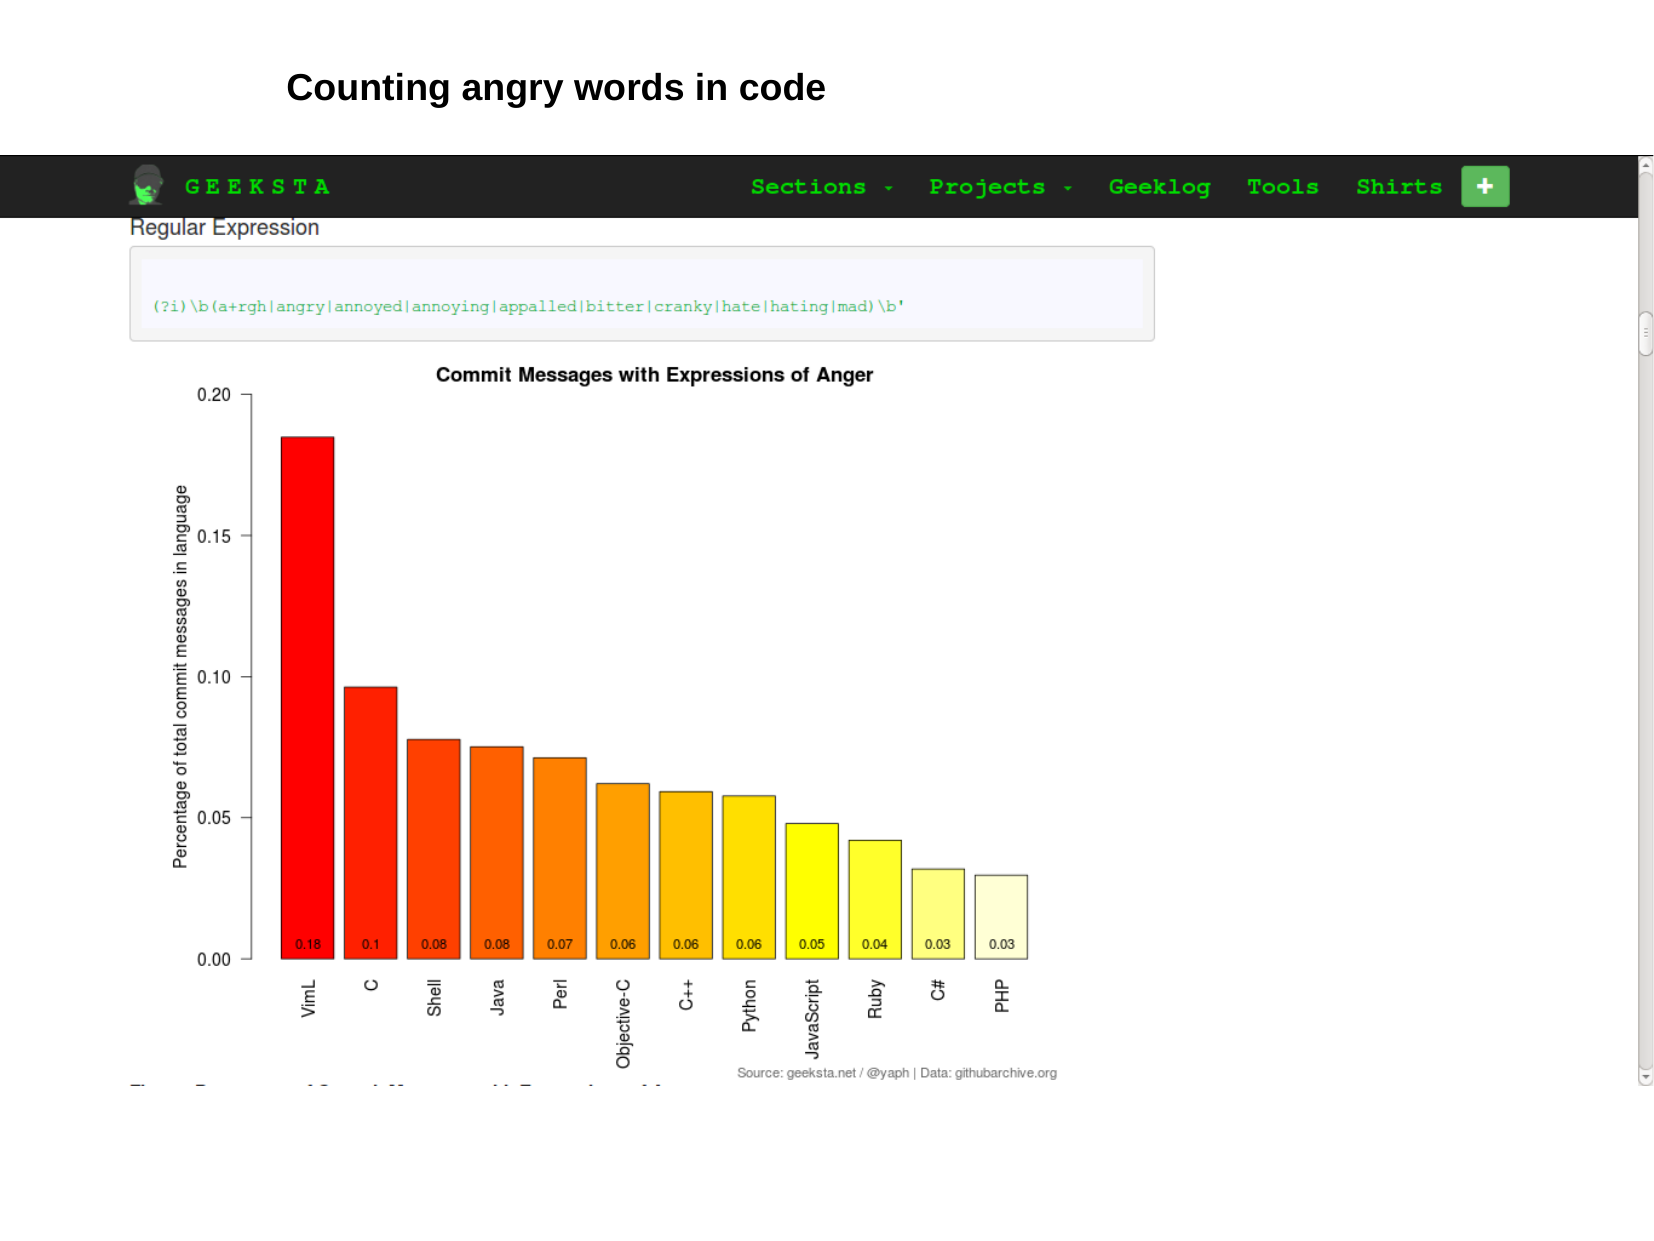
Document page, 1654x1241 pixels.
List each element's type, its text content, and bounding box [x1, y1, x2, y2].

picture [0, 155, 1654, 1086]
text_box Counting angry words in code [271, 59, 922, 116]
